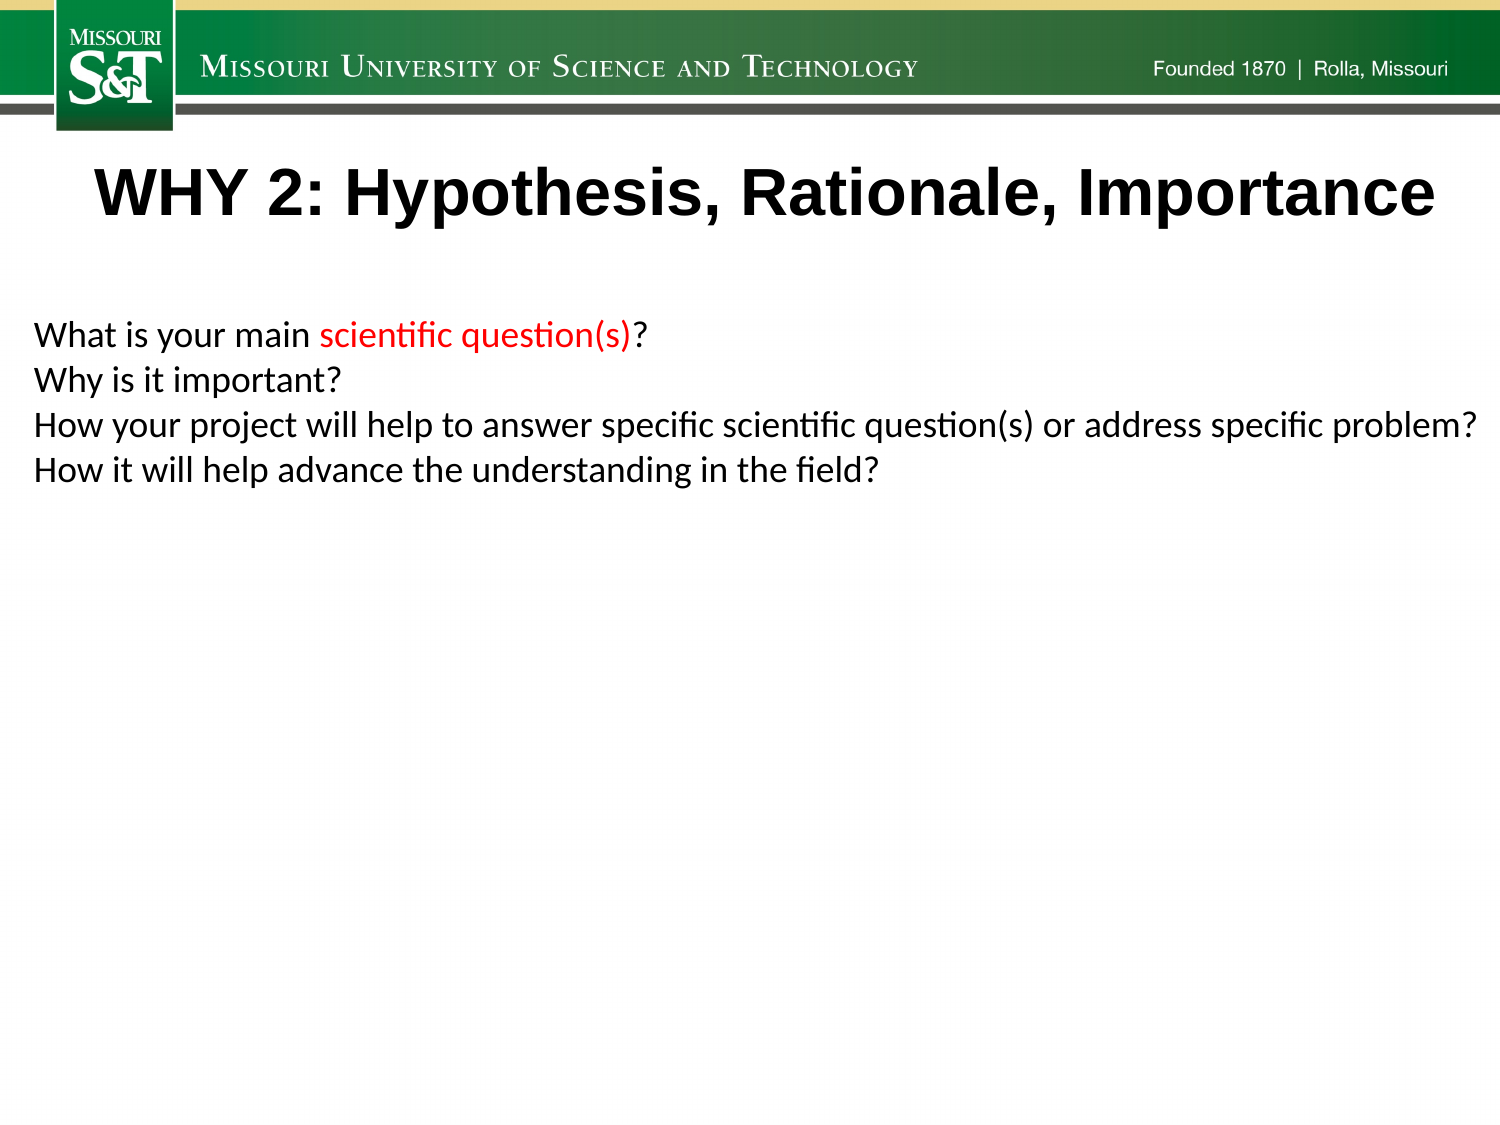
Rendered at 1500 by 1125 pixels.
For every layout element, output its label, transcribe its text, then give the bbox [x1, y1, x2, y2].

text_box WHY 2: Hypothesis, Rationale, Importance [79, 141, 1453, 237]
text_box What is your main scientific question(s)? Why is it important? How your project will help to answer specific scientific question(s) or address specific problem? How it will help advance the understanding in the field? [19, 302, 1495, 498]
picture [0, 0, 1500, 1125]
